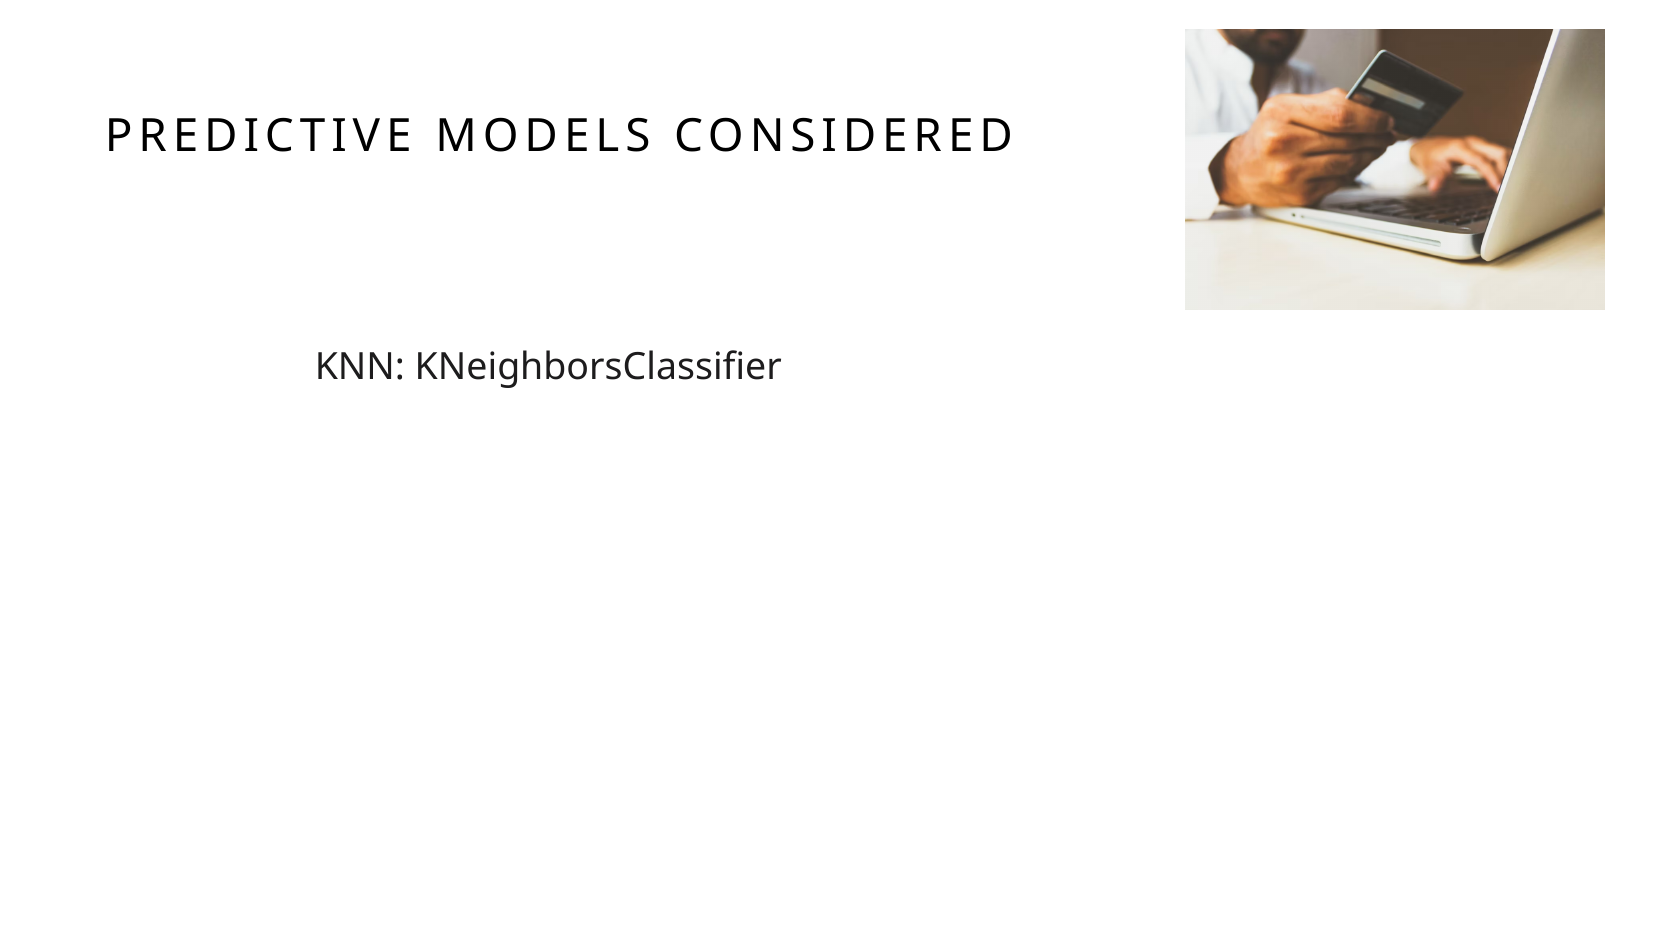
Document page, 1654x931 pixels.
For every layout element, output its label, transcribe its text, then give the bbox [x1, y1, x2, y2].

text_box KNN: KNeighborsClassifier [300, 332, 826, 406]
picture [1185, 29, 1605, 310]
text_box Predictive Models considered [90, 94, 1231, 181]
